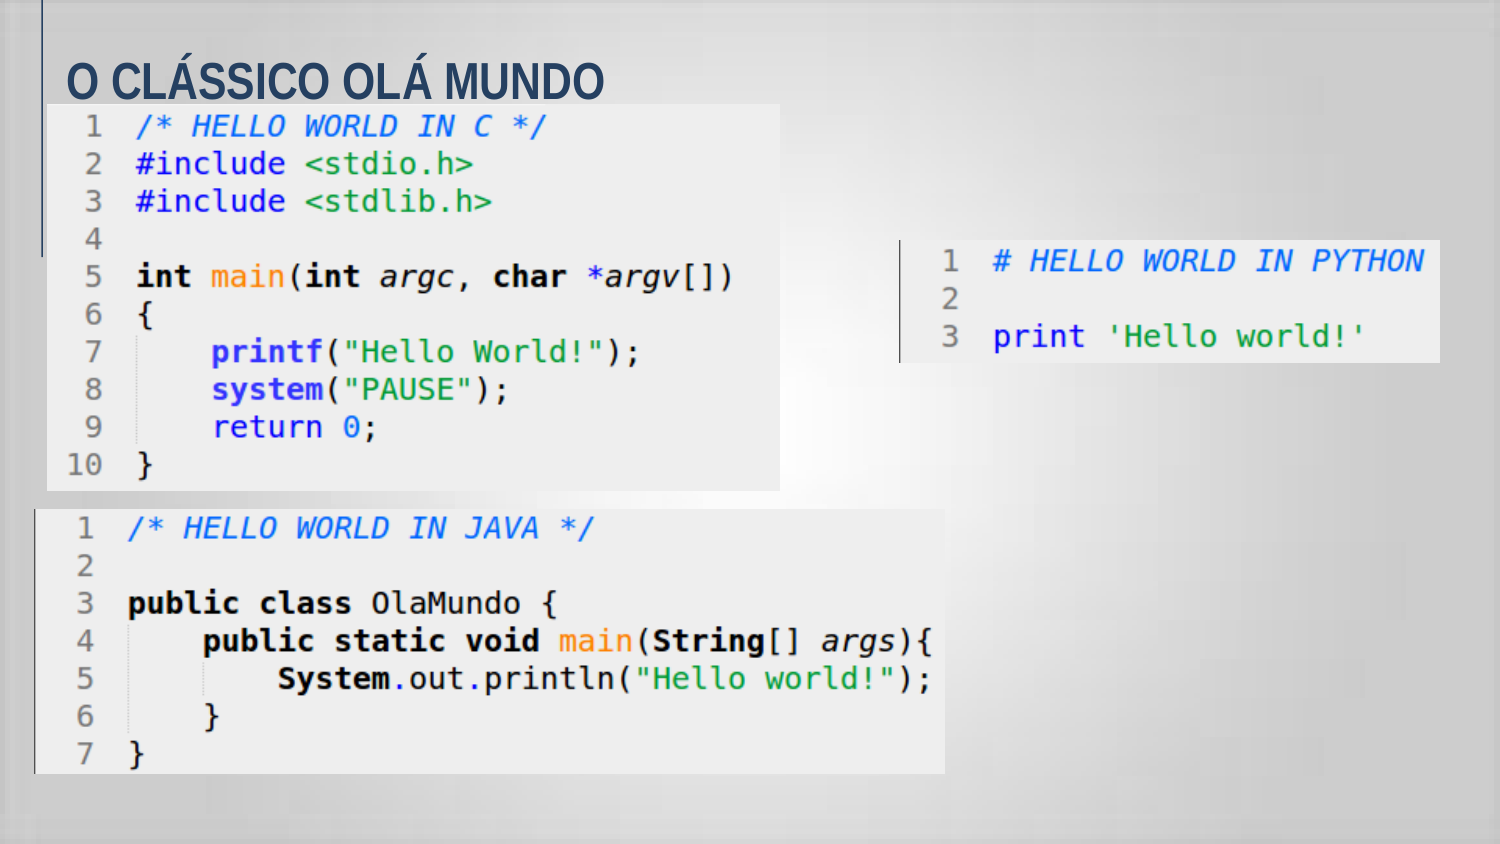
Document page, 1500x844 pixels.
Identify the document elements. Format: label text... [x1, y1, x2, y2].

picture [0, 0, 1500, 844]
text_box O clássico olá mundo [65, 48, 1344, 111]
